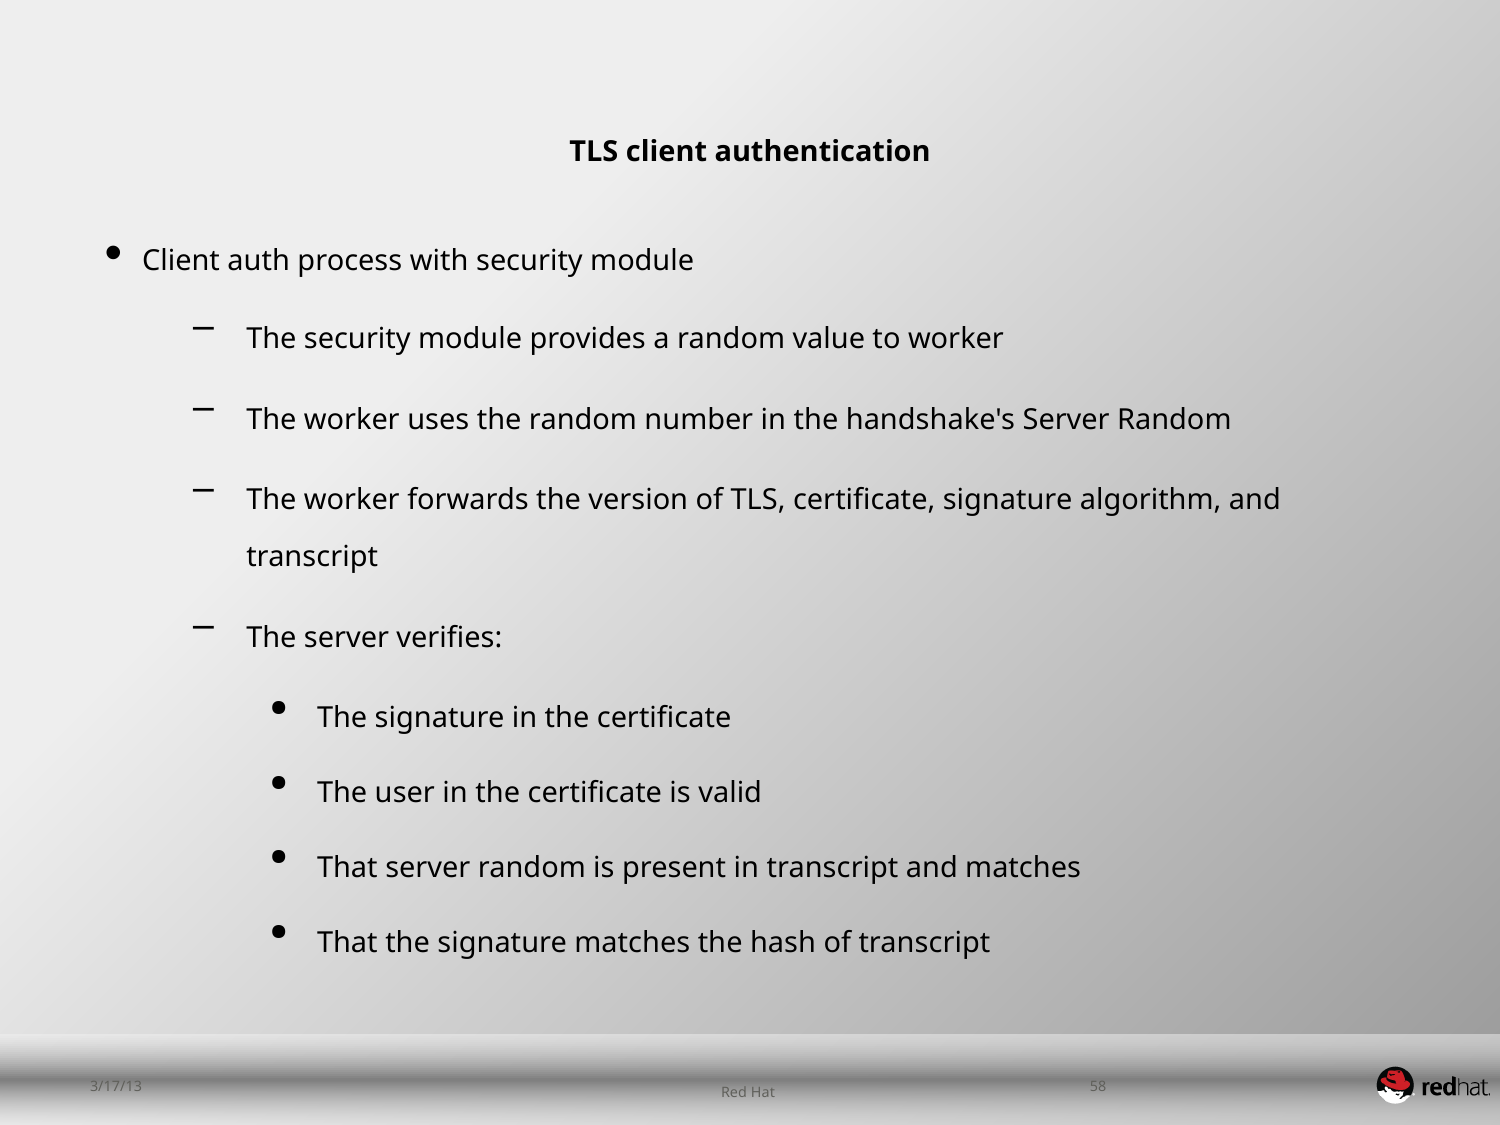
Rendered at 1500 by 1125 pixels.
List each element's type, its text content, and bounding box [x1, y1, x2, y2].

slide_number <number> [1074, 1051, 1337, 1112]
title TLS client authentication [75, 22, 1426, 188]
picture [1364, 1057, 1500, 1110]
list Client auth process with security module The security module provides a random value to worker The worker uses the random number in the handshake's Server Random The worker forwards the version of TLS, certificate, signature algorithm, and transcript The server verifies: The signature in the certificate The user in the certificate is valid That server random is present in transcript and matches That the signature matches the hash of transcript [74, 209, 1425, 1012]
footer Red Hat [300, 1065, 1200, 1110]
slide_number 3/17/13 [75, 1051, 425, 1112]
